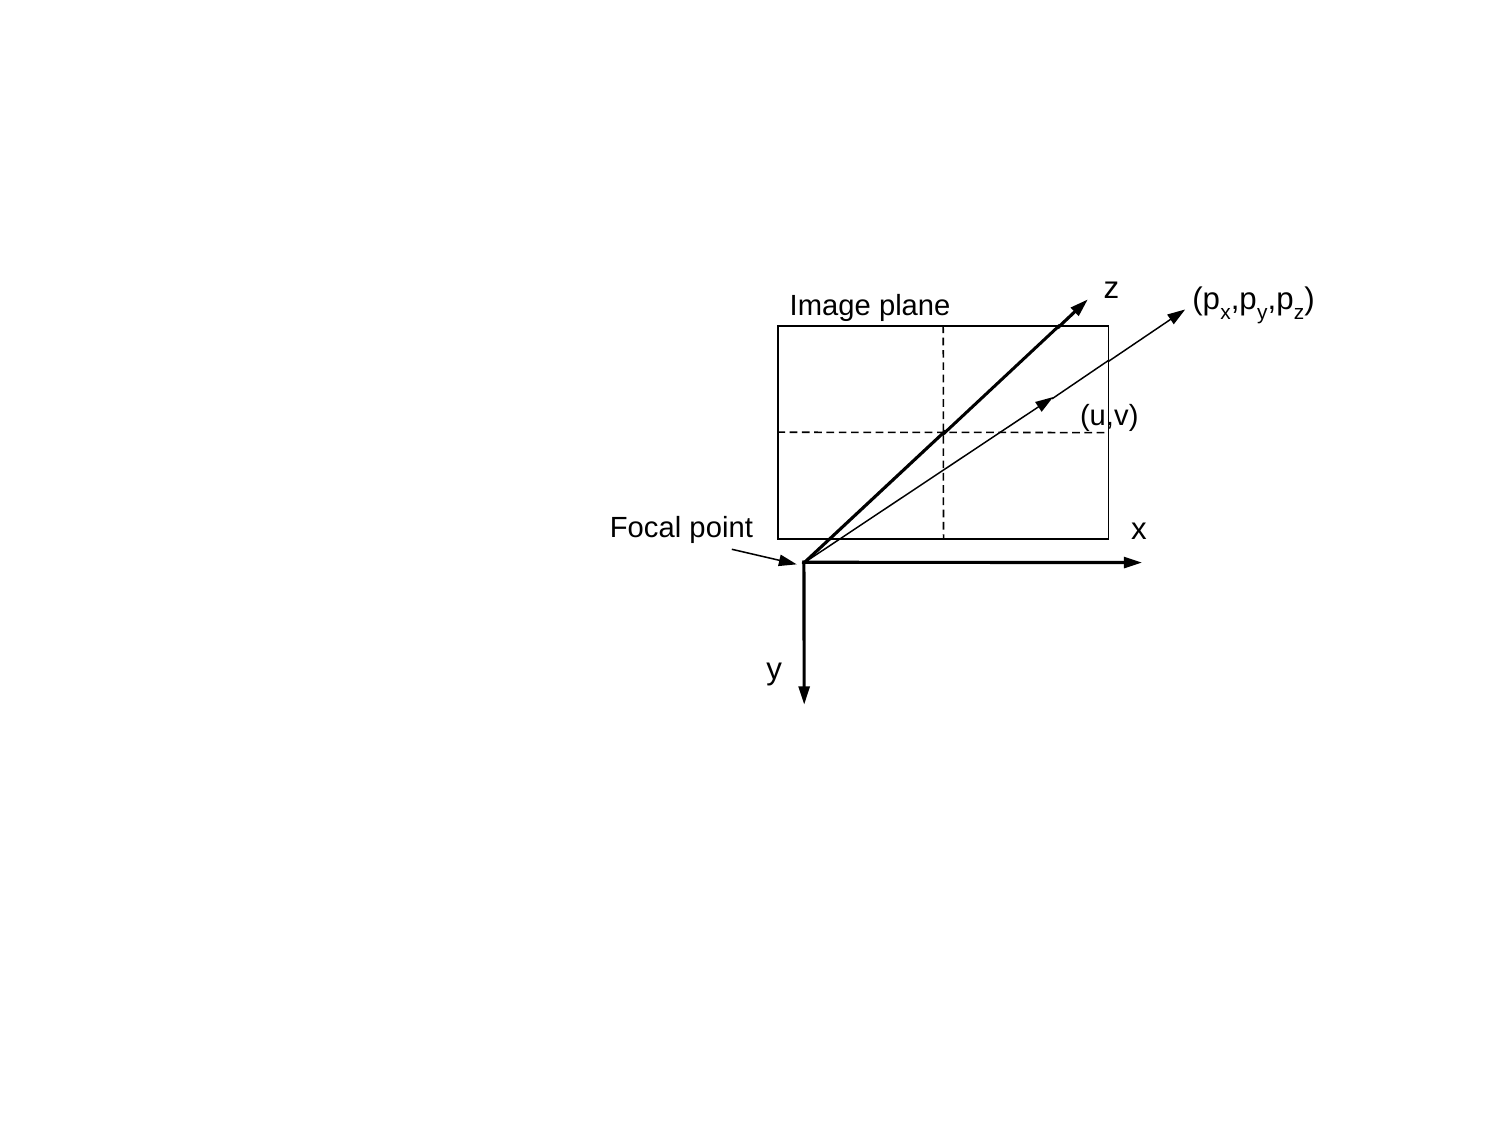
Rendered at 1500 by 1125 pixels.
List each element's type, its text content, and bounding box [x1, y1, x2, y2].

text_box x [1116, 503, 1162, 554]
text_box Image plane [774, 281, 966, 330]
text_box y [751, 643, 798, 695]
text_box (px,py,pz) [1177, 273, 1330, 332]
text_box Focal point [595, 503, 769, 552]
text_box (u,v) [1065, 391, 1154, 440]
text_box z [1088, 262, 1135, 313]
